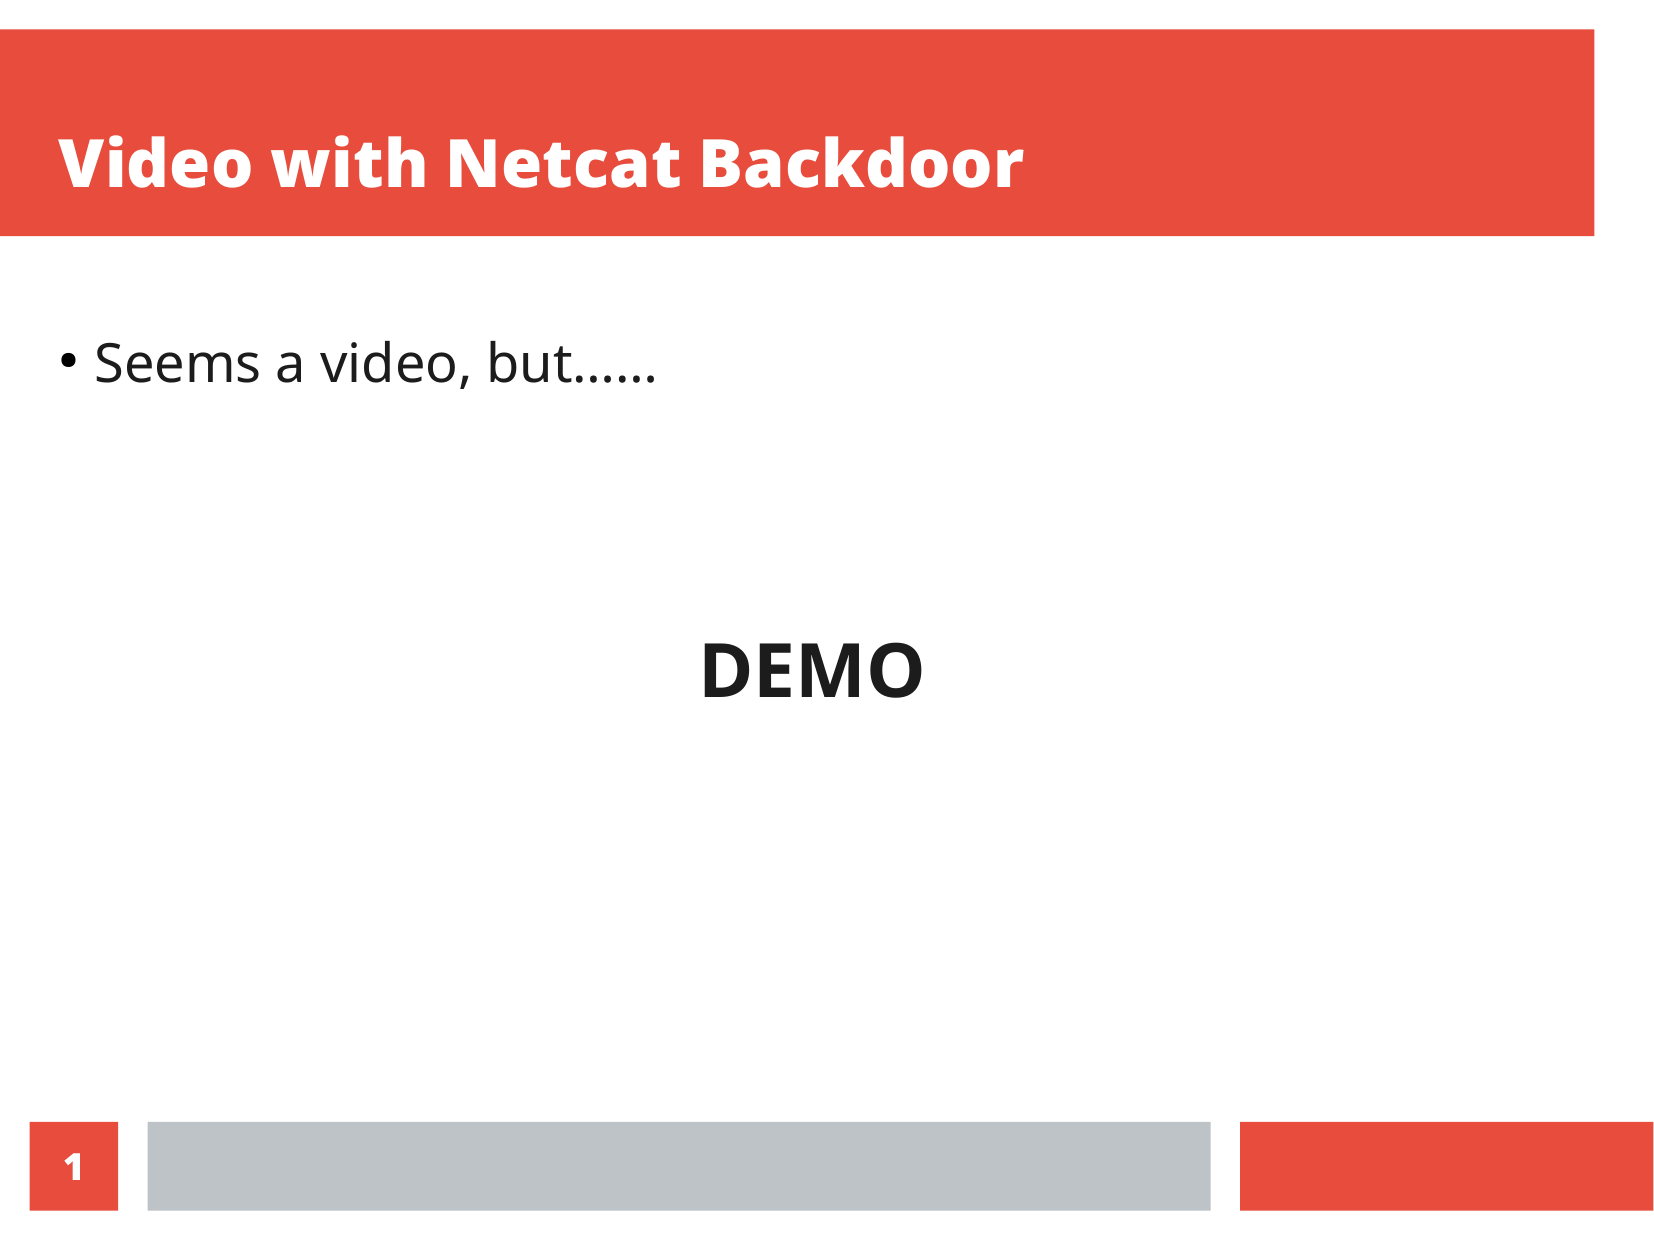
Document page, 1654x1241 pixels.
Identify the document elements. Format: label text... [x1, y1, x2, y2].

title Video with Netcat Backdoor [59, 58, 1595, 207]
list Seems a video, but…… DEMO [59, 324, 1565, 1093]
